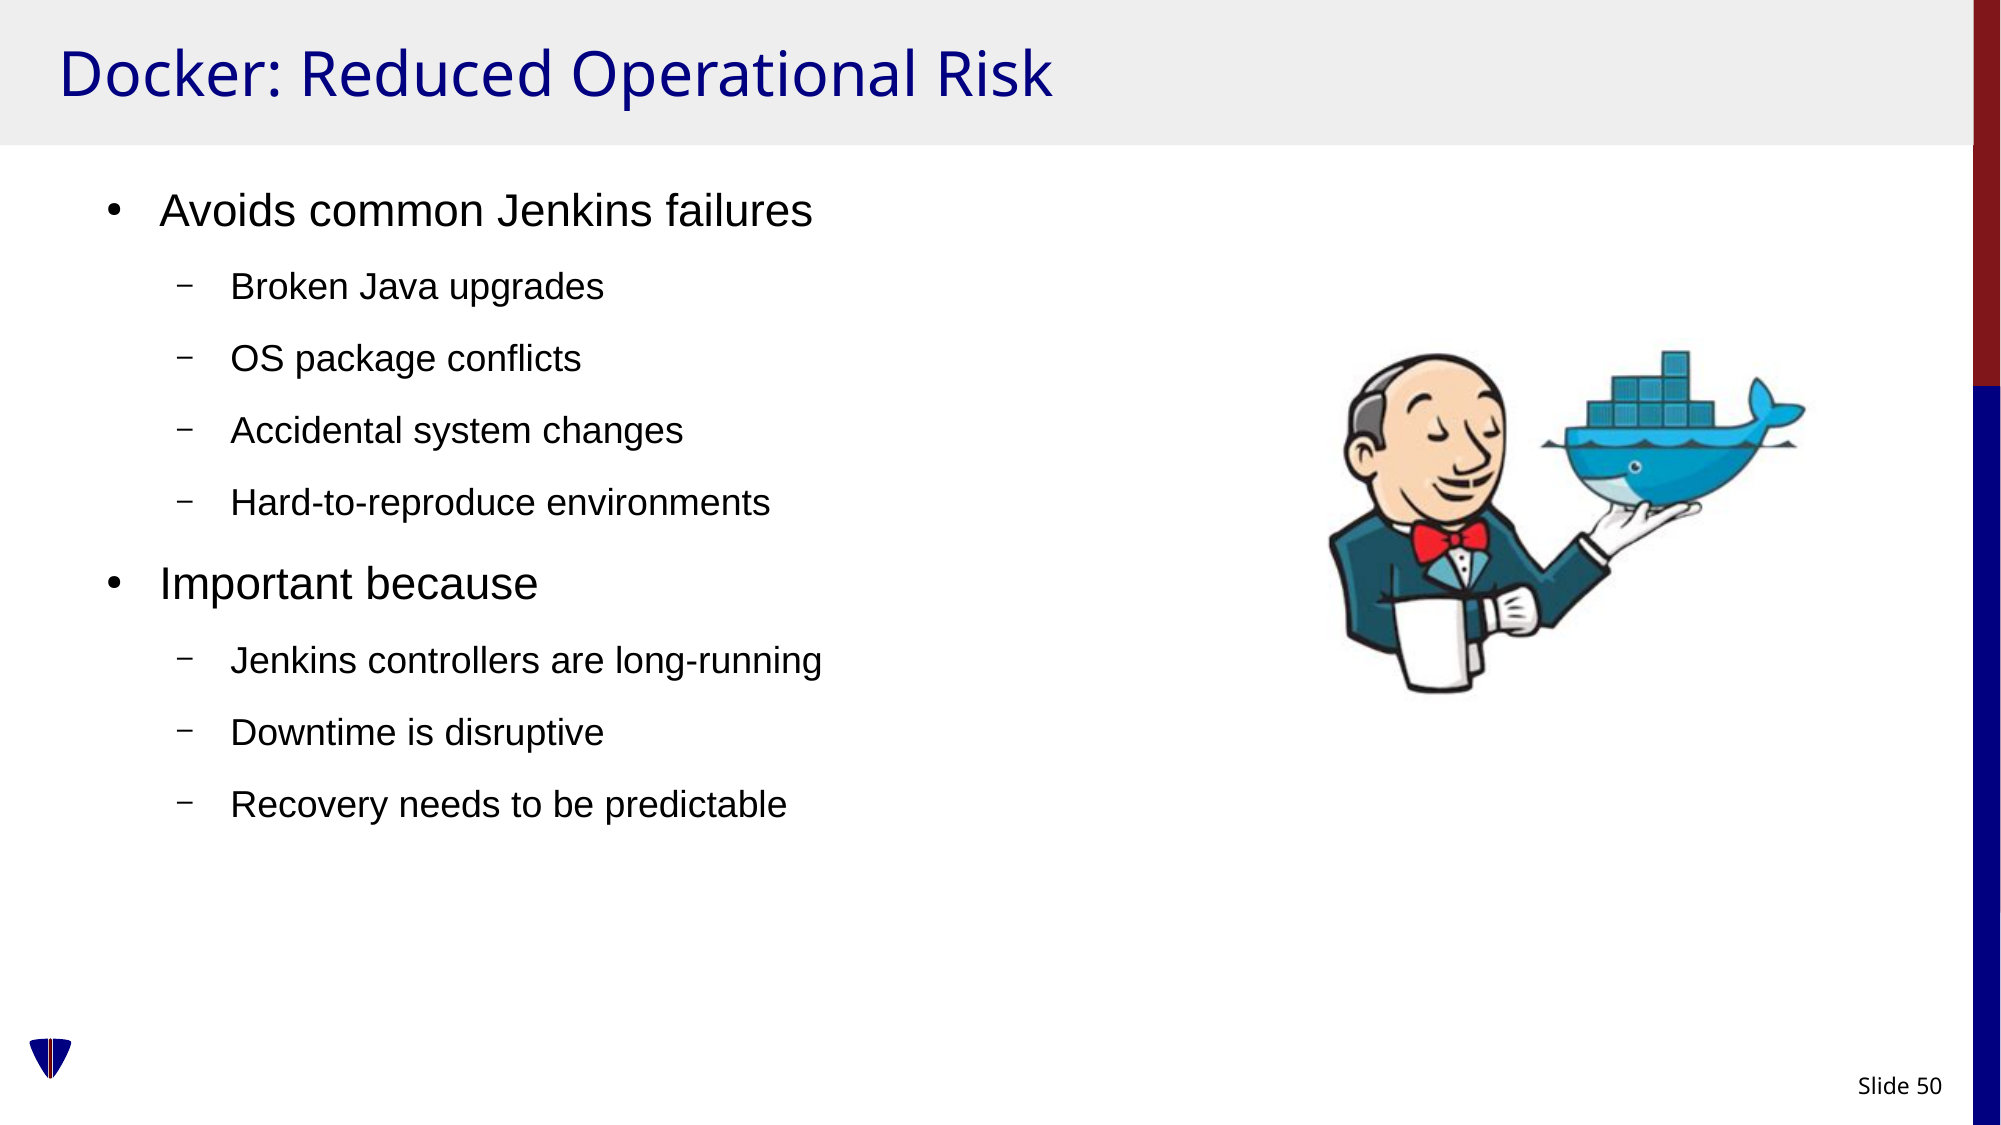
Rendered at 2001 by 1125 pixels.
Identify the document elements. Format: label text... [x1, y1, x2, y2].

picture [1178, 338, 1920, 709]
list Avoids common Jenkins failures Broken Java upgrades OS package conflicts Accidental system changes Hard-to-reproduce environments Important because Jenkins controllers are long-running Downtime is disruptive Recovery needs to be predictable [88, 177, 1123, 1034]
title Docker: Reduced Operational Risk [0, 0, 1974, 146]
